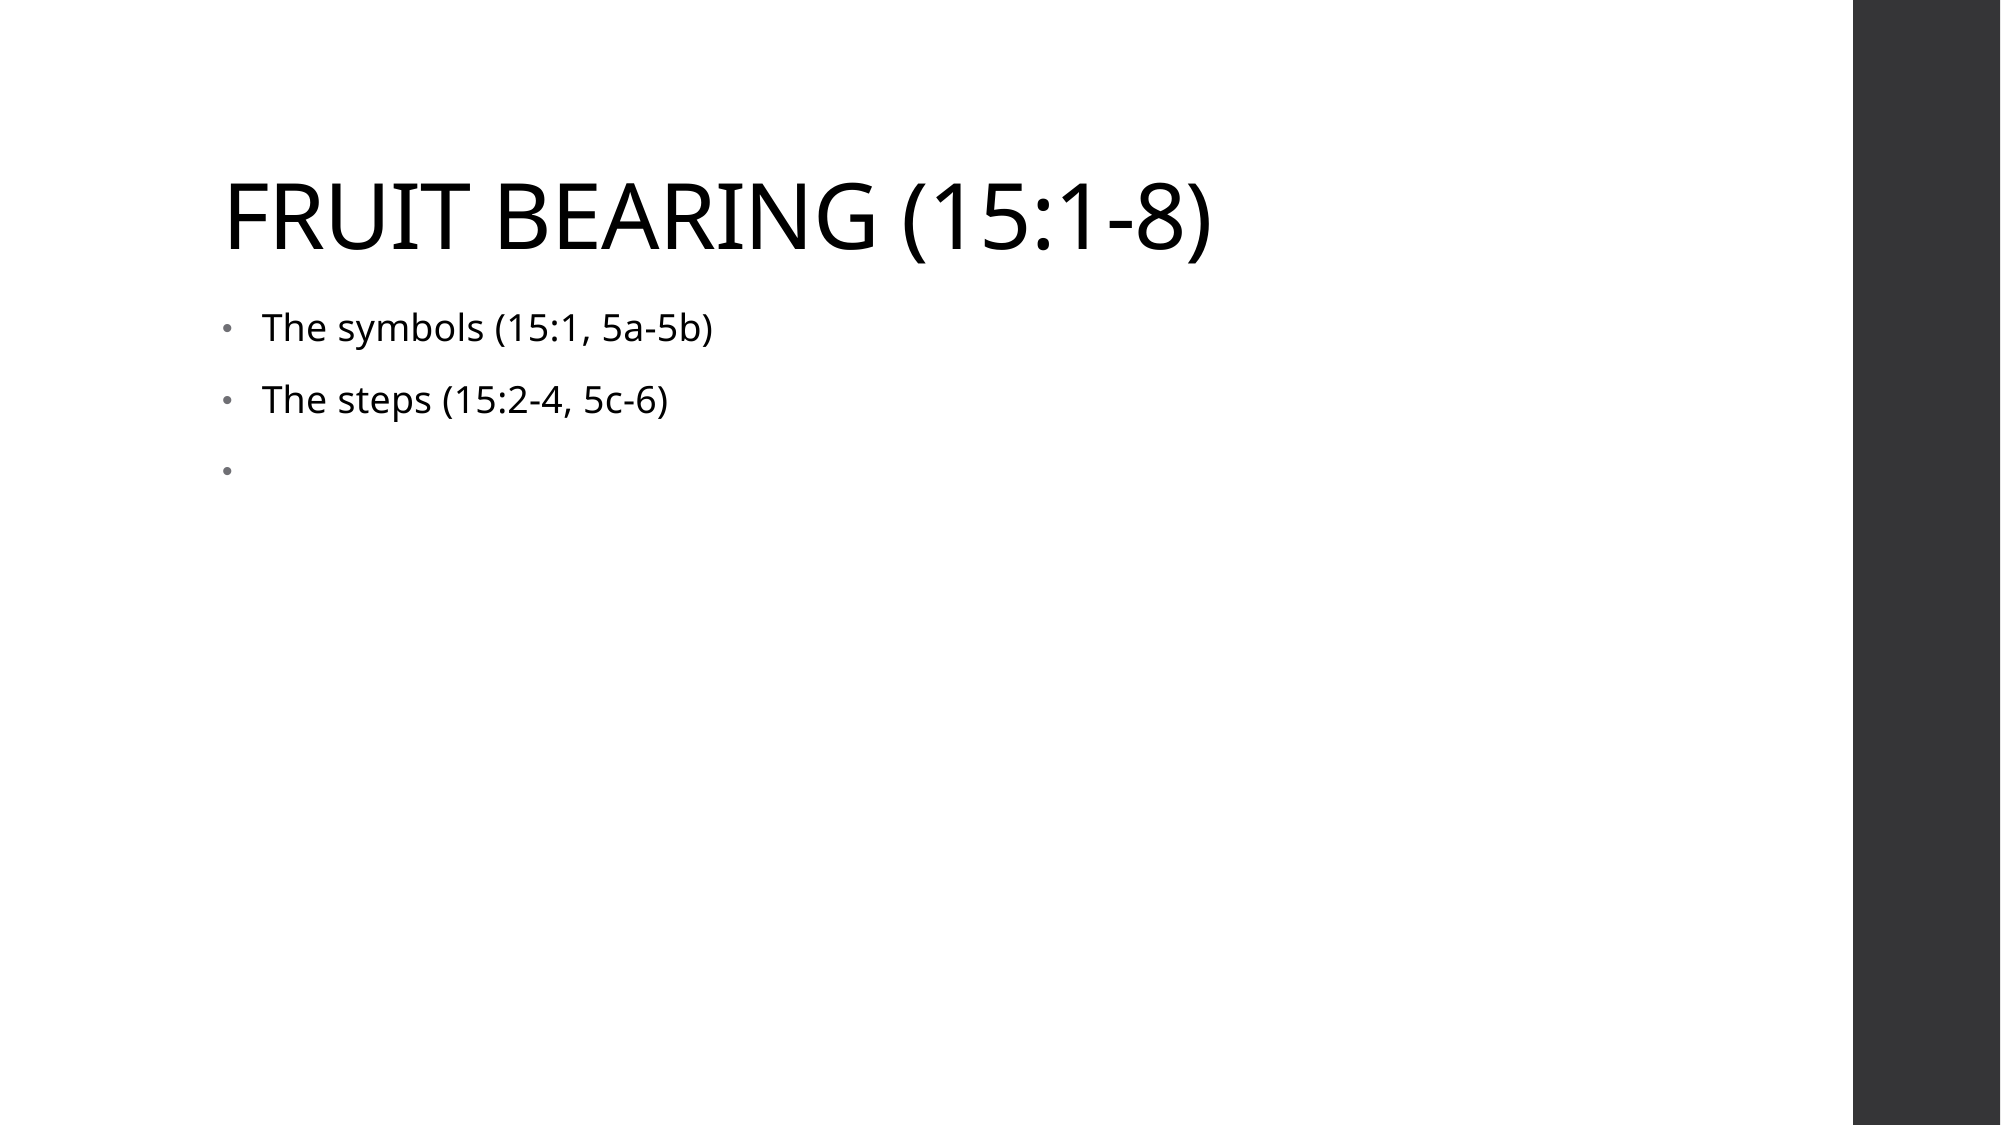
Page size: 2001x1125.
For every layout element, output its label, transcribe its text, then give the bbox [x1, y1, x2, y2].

title FRUIT BEARING (15:1-8) [206, 60, 1797, 278]
list The symbols (15:1, 5a-5b) The steps (15:2-4, 5c-6) [206, 299, 1617, 1014]
